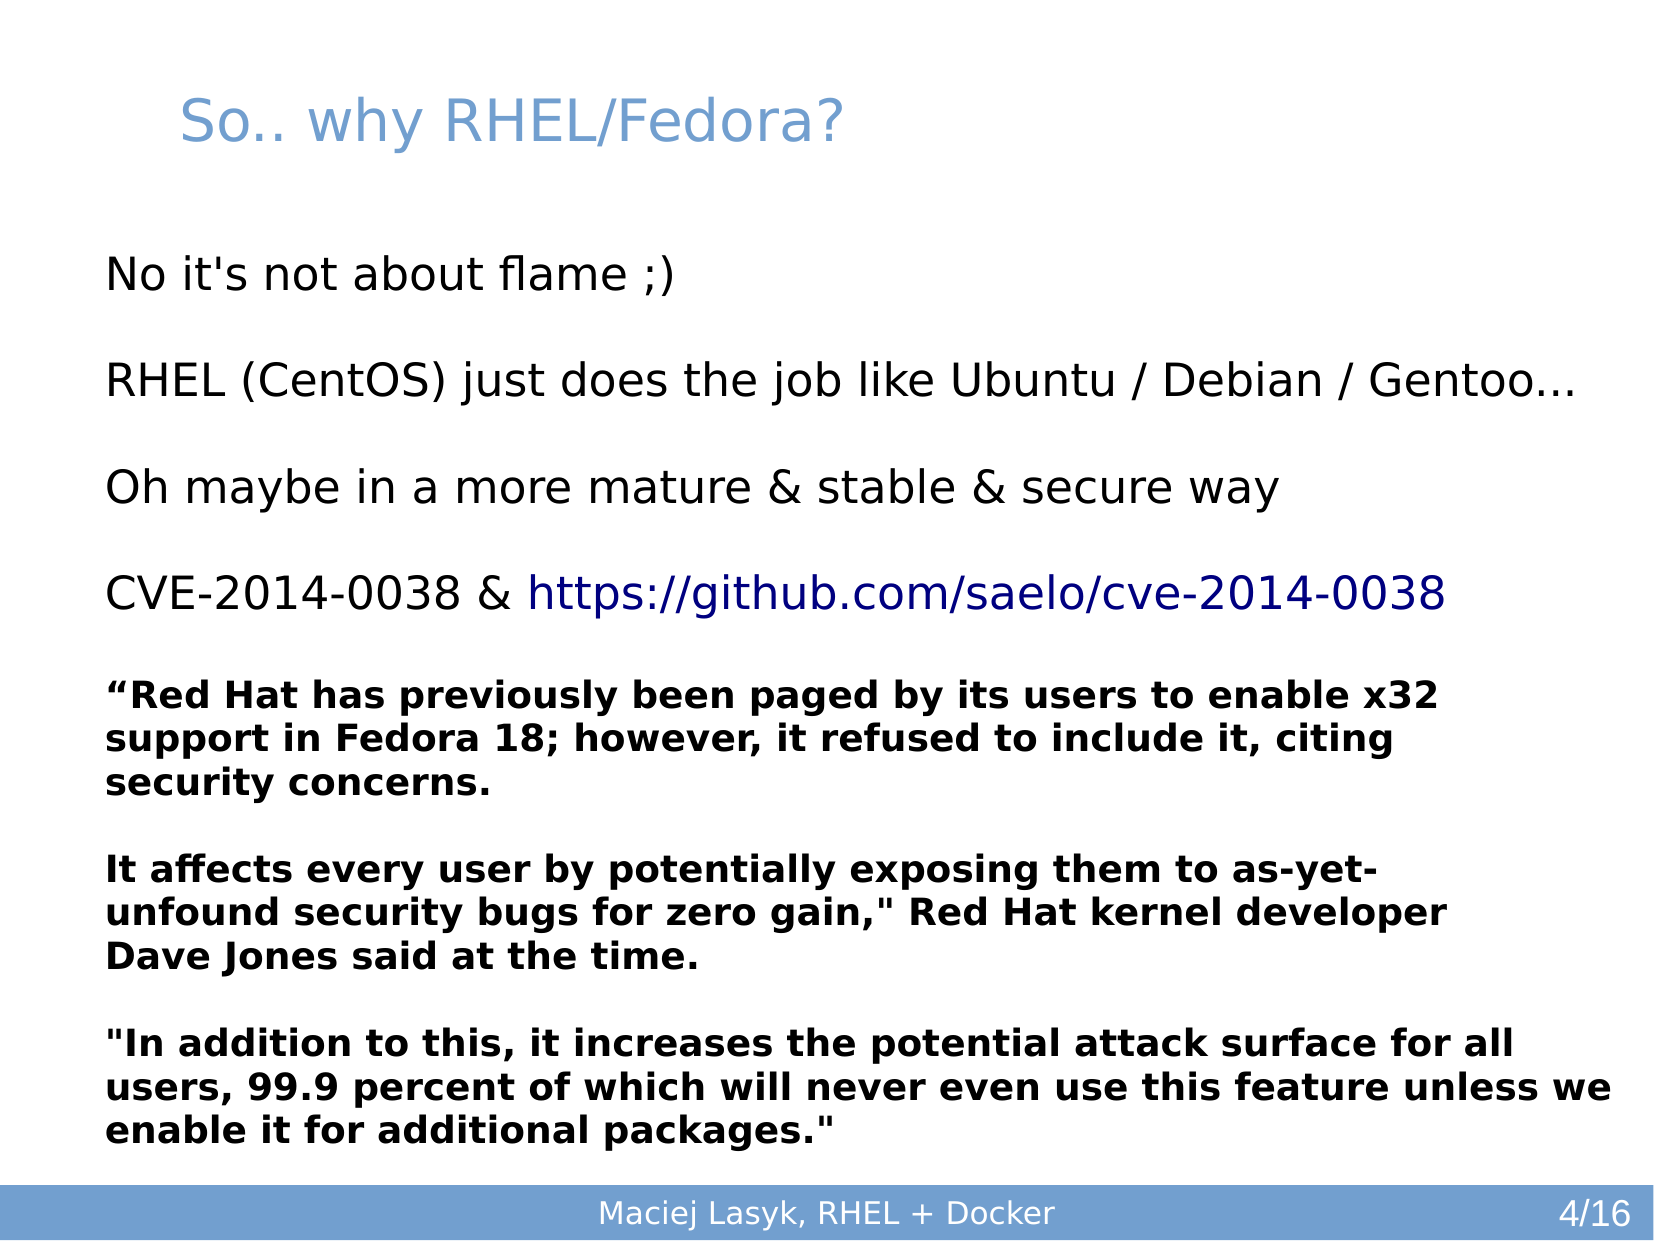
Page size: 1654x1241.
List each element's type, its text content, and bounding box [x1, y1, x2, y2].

text_box [0, 1185, 1533, 1241]
text_box 4/16 [1533, 1185, 1647, 1241]
text_box [1647, 1185, 1654, 1241]
text_box No it's not about flame ;) RHEL (CentOS) just does the job like Ubuntu / Debian / Gentoo... Oh maybe in a more mature & stable & secure way CVE-2014-0038 & https://github.com/saelo/cve-2014-0038 “Red Hat has previously been paged by its users to enable x32 support in Fedora 18; however, it refused to include it, citing security concerns. It affects every user by potentially exposing them to as-yet- unfound security bugs for zero gain," Red Hat kernel developer Dave Jones said at the time. "In addition to this, it increases the potential attack surface for all users, 99.9 percent of which will never even use this feature unless we enable it for additional packages." [90, 240, 1642, 1160]
text_box Maciej Lasyk, RHEL + Docker [583, 1188, 1071, 1240]
text_box So.. why RHEL/Fedora? [164, 79, 862, 163]
